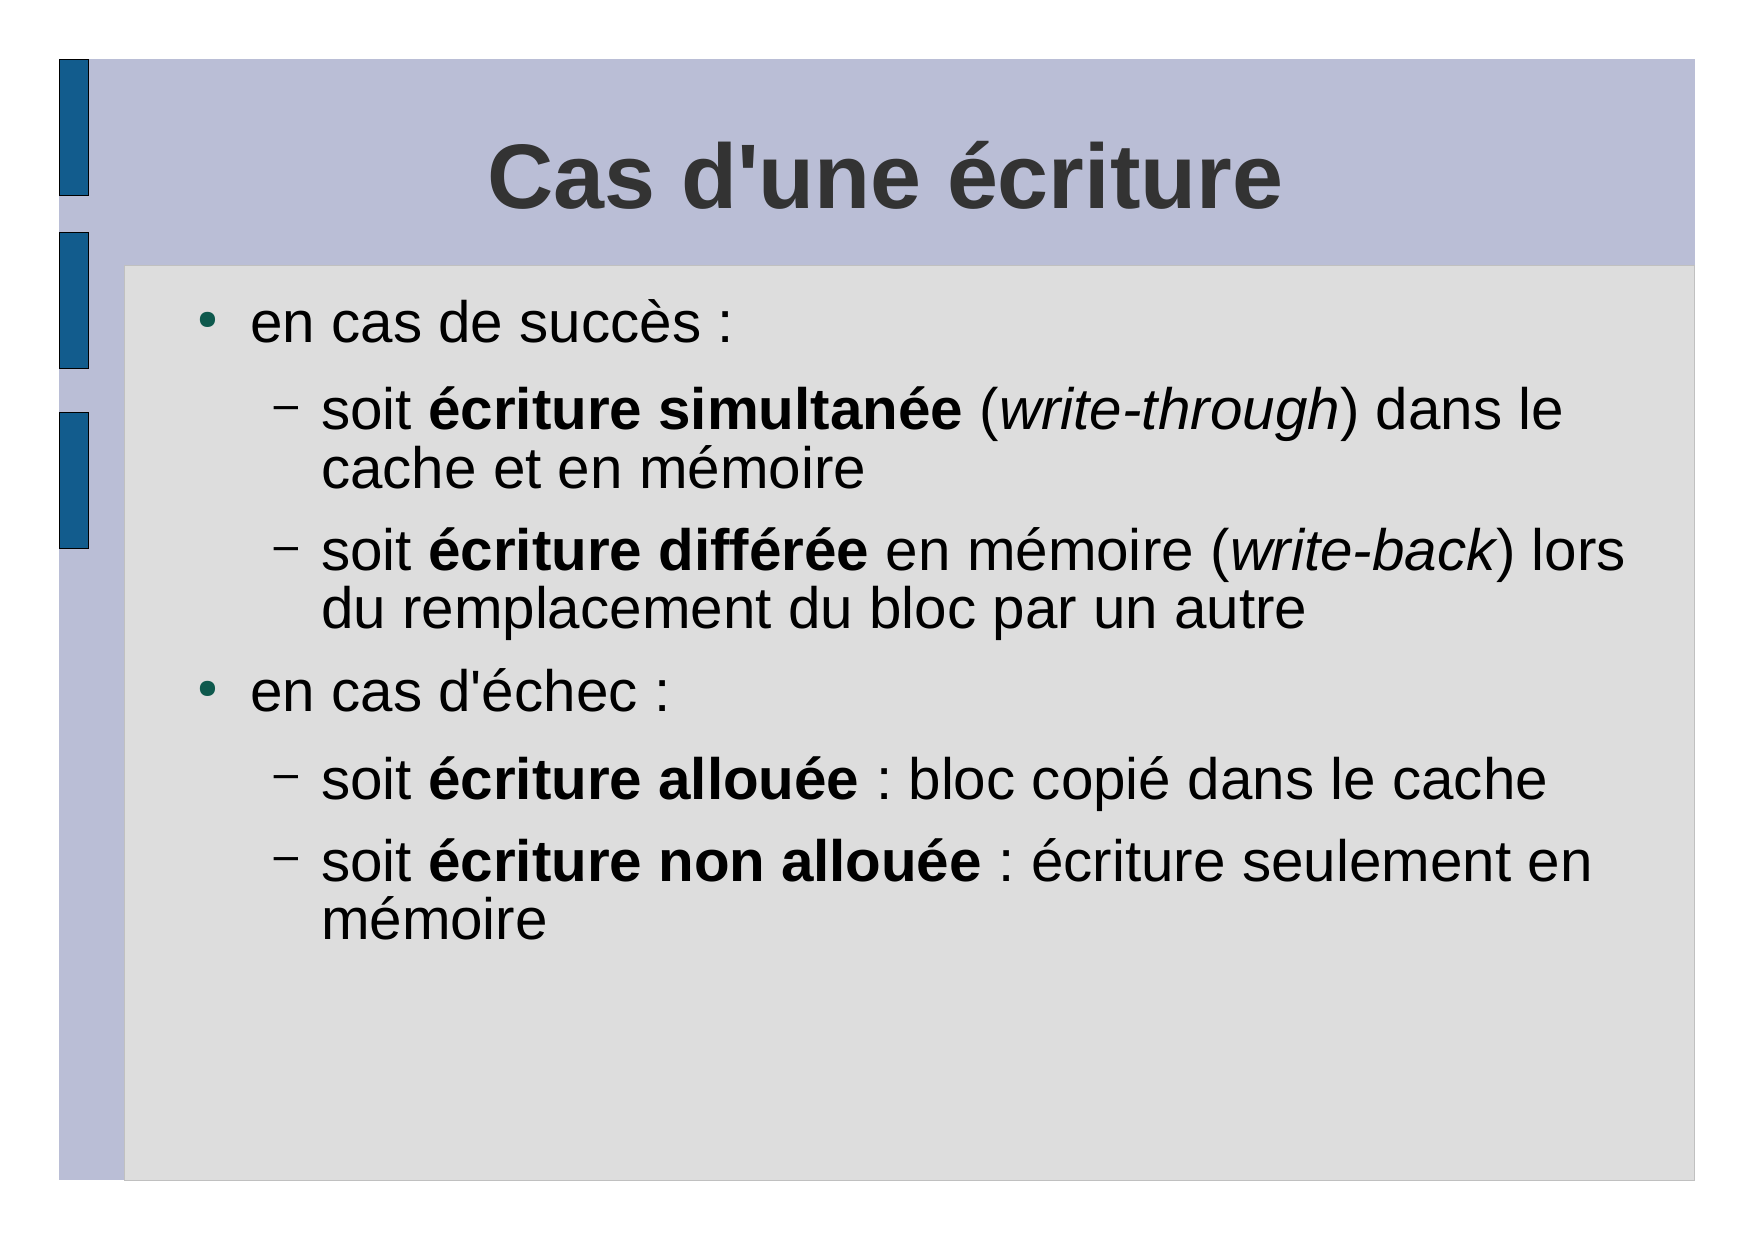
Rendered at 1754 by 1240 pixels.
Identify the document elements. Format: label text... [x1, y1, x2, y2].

title Cas d'une écriture [118, 88, 1654, 266]
list en cas de succès : soit écriture simultanée (write-through) dans le cache et en mémoire soit écriture différée en mémoire (write-back) lors du remplacement du bloc par un autre en cas d'échec : soit écriture allouée : bloc copié dans le cache soit écriture non allouée : écriture seulement en mémoire [179, 295, 1684, 1093]
